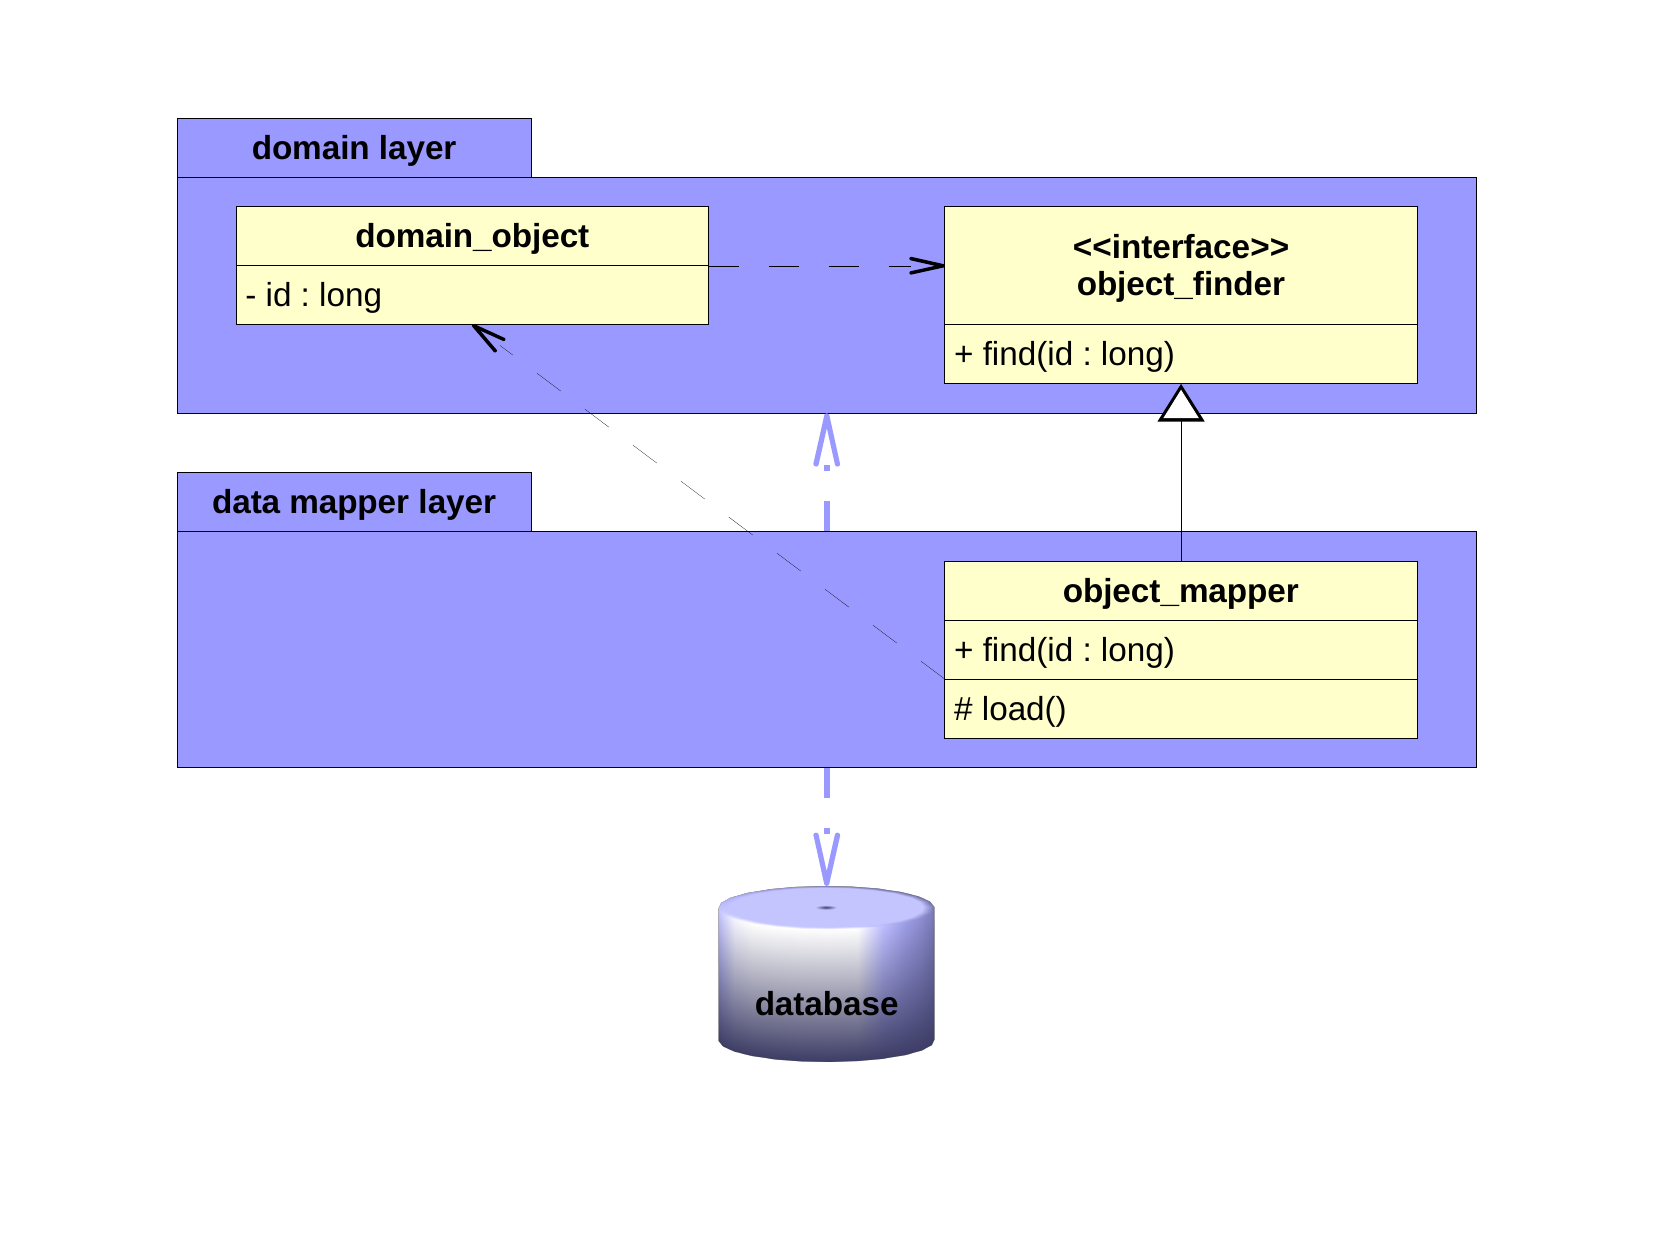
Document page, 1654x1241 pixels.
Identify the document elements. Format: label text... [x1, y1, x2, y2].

text_box + find(id : long) [944, 324, 1418, 384]
text_box - id : long [236, 265, 709, 325]
text_box domain_object [236, 206, 709, 265]
text_box [177, 177, 1477, 414]
text_box database [738, 974, 916, 1034]
text_box domain layer [177, 118, 532, 178]
text_box [177, 531, 1477, 768]
text_box object_mapper [944, 561, 1418, 620]
text_box <<interface>> object_finder [944, 206, 1418, 324]
text_box # load() [944, 679, 1418, 739]
text_box + find(id : long) [944, 620, 1418, 679]
text_box data mapper layer [177, 472, 532, 532]
